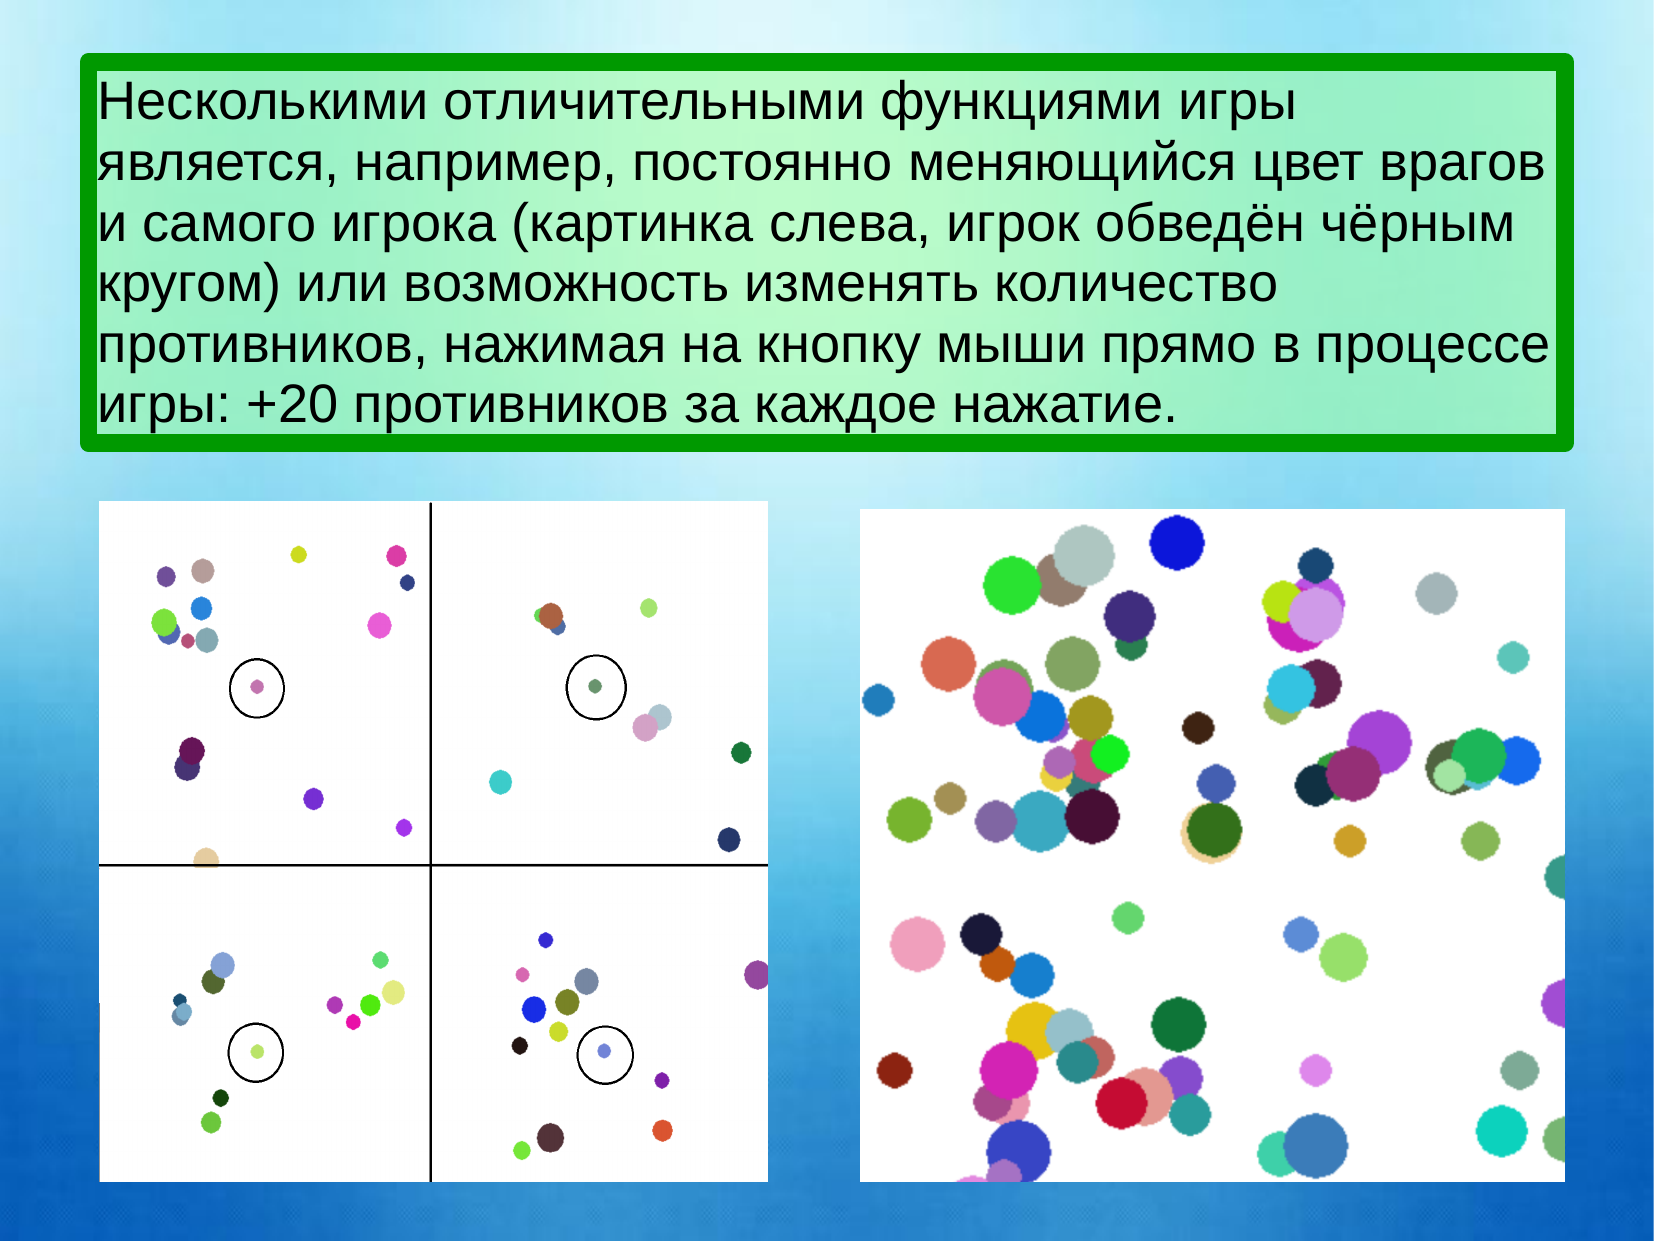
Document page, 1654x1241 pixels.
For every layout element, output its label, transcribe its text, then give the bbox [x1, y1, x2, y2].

picture [0, 0, 1654, 1241]
title Несколькими отличительными функциями игры является, например, постоянно меняющийся цвет врагов и самого игрока (картинка слева, игрок обведён чёрным кругом) или возможность изменять количество противников, нажимая на кнопку мыши прямо в процессе игры: +20 противников за каждое нажатие. [88, 61, 1565, 443]
